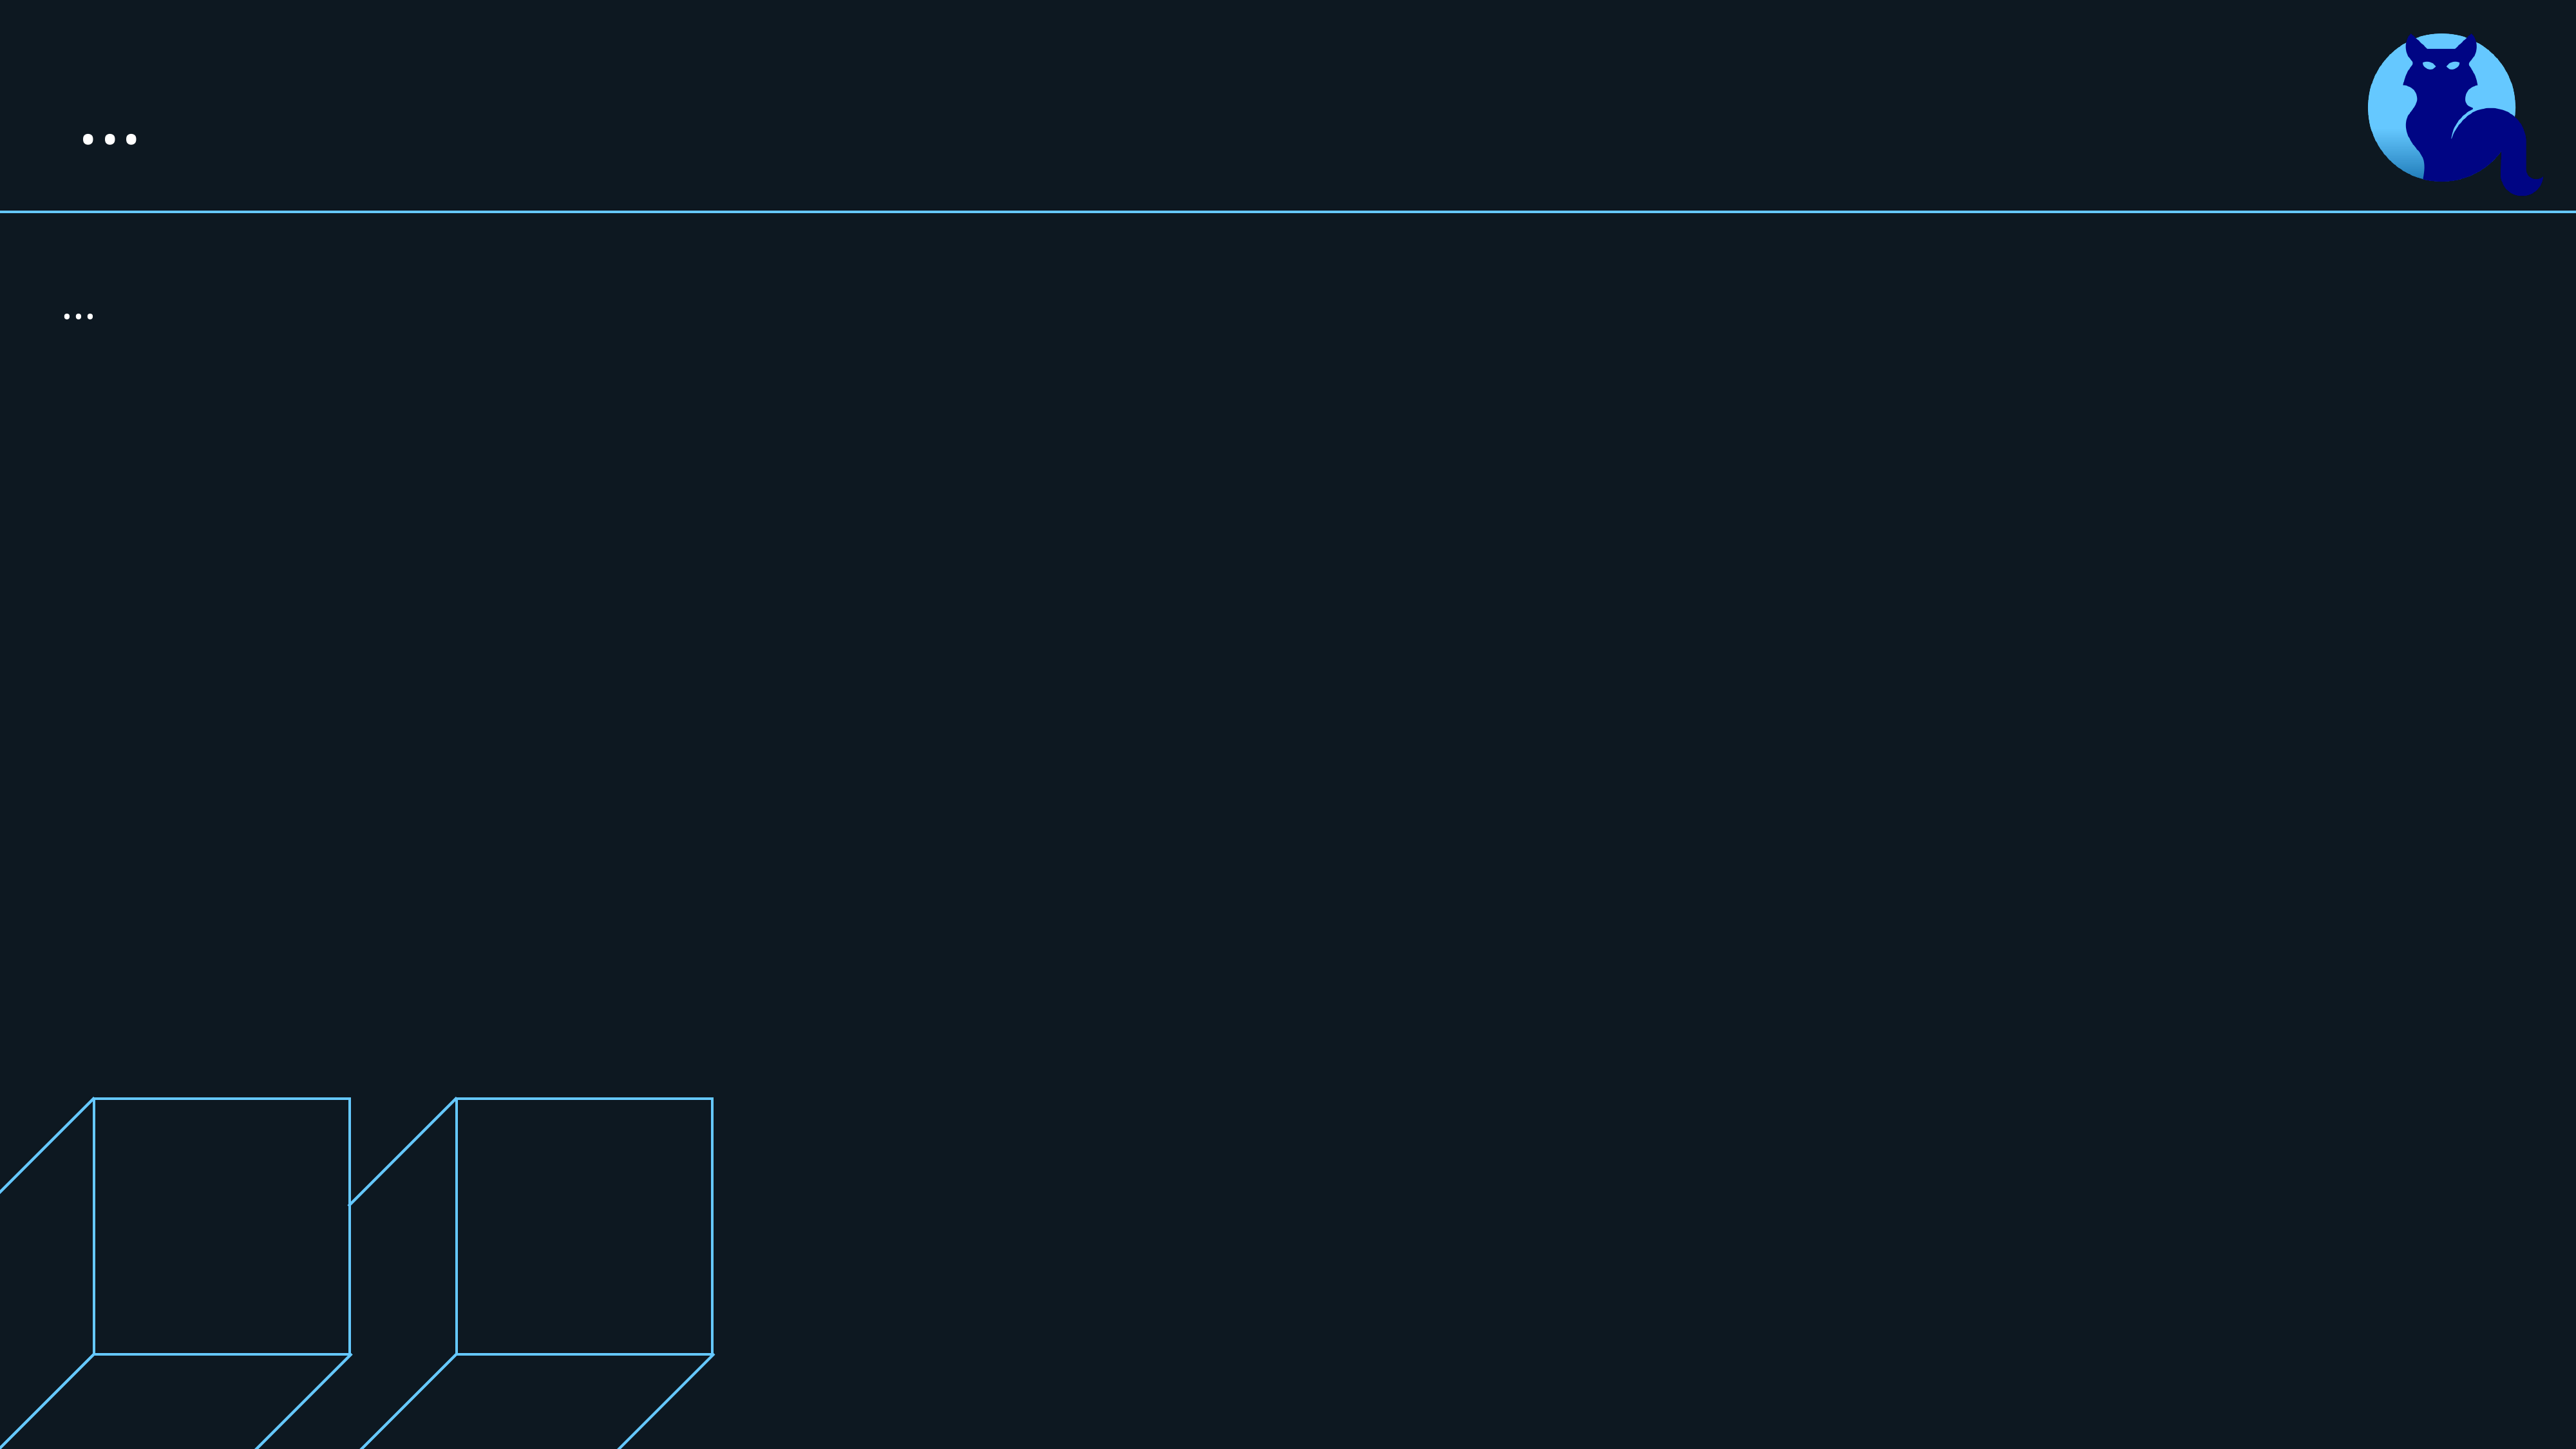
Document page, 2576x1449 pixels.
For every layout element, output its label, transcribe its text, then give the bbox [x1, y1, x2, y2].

list ... [72, 48, 2198, 265]
list ... [56, 265, 2520, 564]
picture [2367, 24, 2544, 202]
